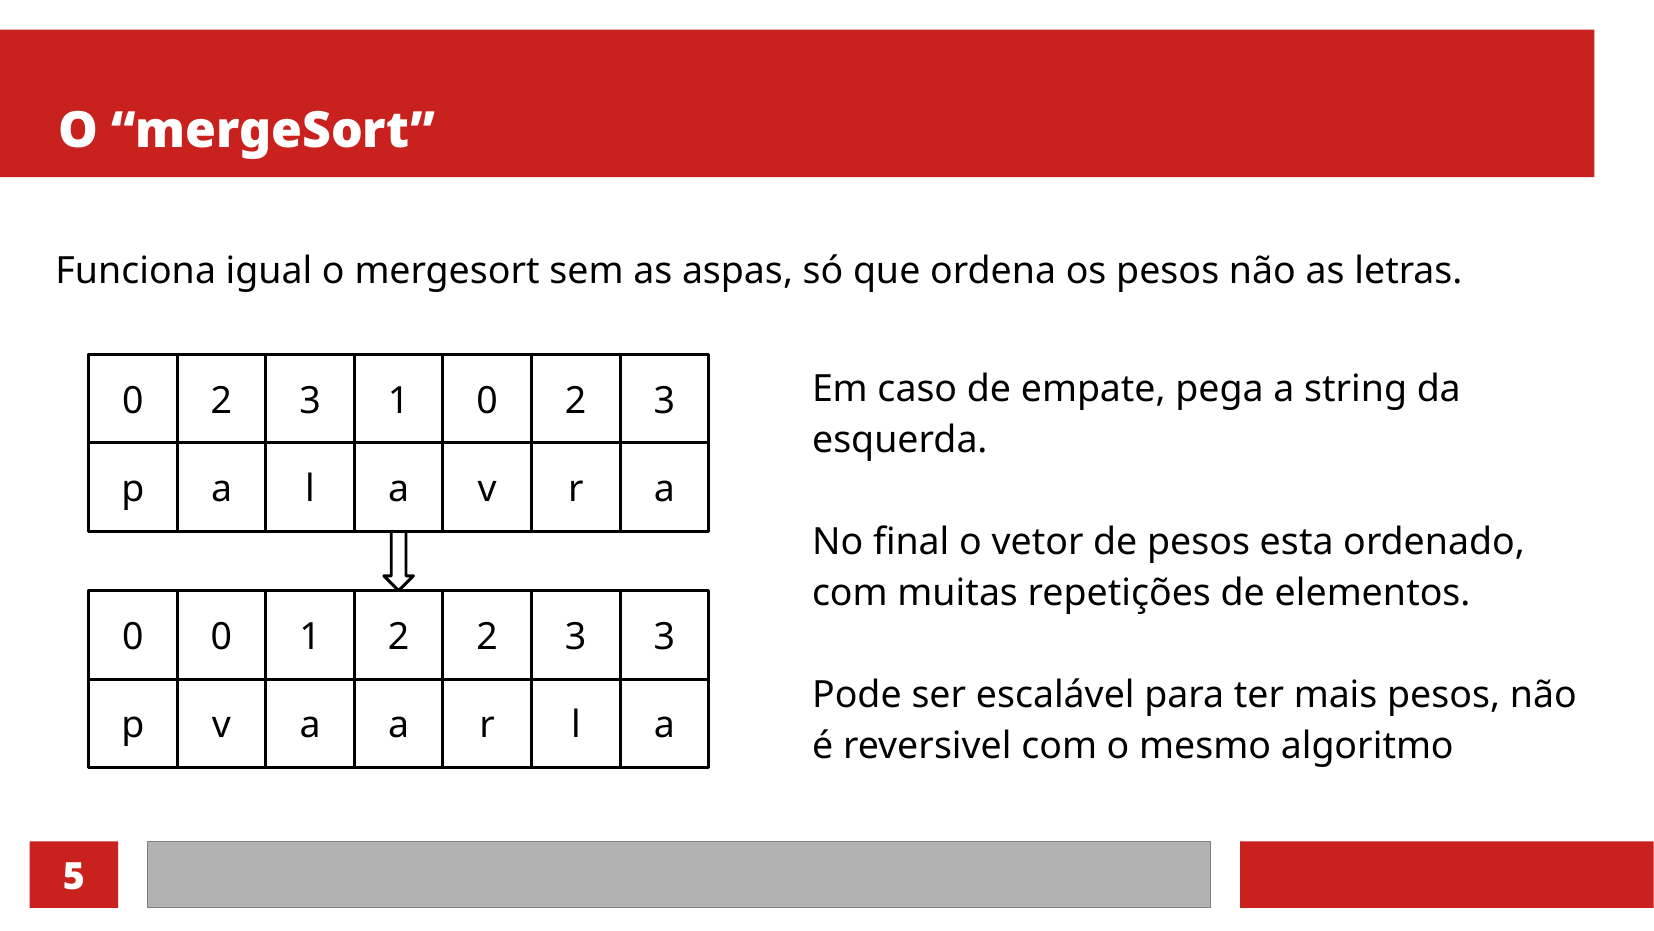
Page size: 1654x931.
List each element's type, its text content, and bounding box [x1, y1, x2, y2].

text_box 0 [88, 590, 178, 680]
text_box v [177, 679, 266, 768]
text_box r [531, 442, 620, 532]
text_box a [354, 679, 442, 768]
title O “mergeSort” [59, 44, 1595, 163]
text_box 1 [266, 590, 355, 680]
text_box l [531, 679, 620, 768]
text_box [383, 531, 414, 590]
text_box 3 [266, 354, 355, 443]
text_box 2 [355, 590, 442, 679]
text_box a [177, 442, 266, 532]
text_box a [620, 680, 709, 768]
text_box 2 [178, 354, 266, 442]
text_box 3 [620, 590, 709, 680]
text_box 2 [442, 590, 532, 680]
text_box r [442, 680, 531, 768]
text_box 2 [532, 354, 620, 442]
text_box v [442, 443, 531, 532]
text_box p [88, 443, 177, 532]
text_box a [354, 442, 442, 532]
text_box 3 [620, 354, 709, 443]
text_box Em caso de empate, pega a string da esquerda. No final o vetor de pesos esta ordenado, com muitas repetições de elementos. Pode ser escalável para ter mais pesos, não é reversivel com o mesmo algoritmo [797, 354, 1595, 761]
text_box 0 [178, 590, 266, 679]
text_box 3 [532, 590, 620, 679]
text_box Funciona igual o mergesort sem as aspas, só que ordena os pesos não as letras. [40, 236, 1583, 295]
text_box p [88, 680, 177, 768]
text_box 0 [88, 354, 178, 443]
text_box a [266, 680, 354, 768]
text_box l [266, 443, 354, 532]
text_box 1 [355, 354, 442, 442]
text_box a [620, 443, 709, 532]
text_box 0 [442, 354, 532, 443]
